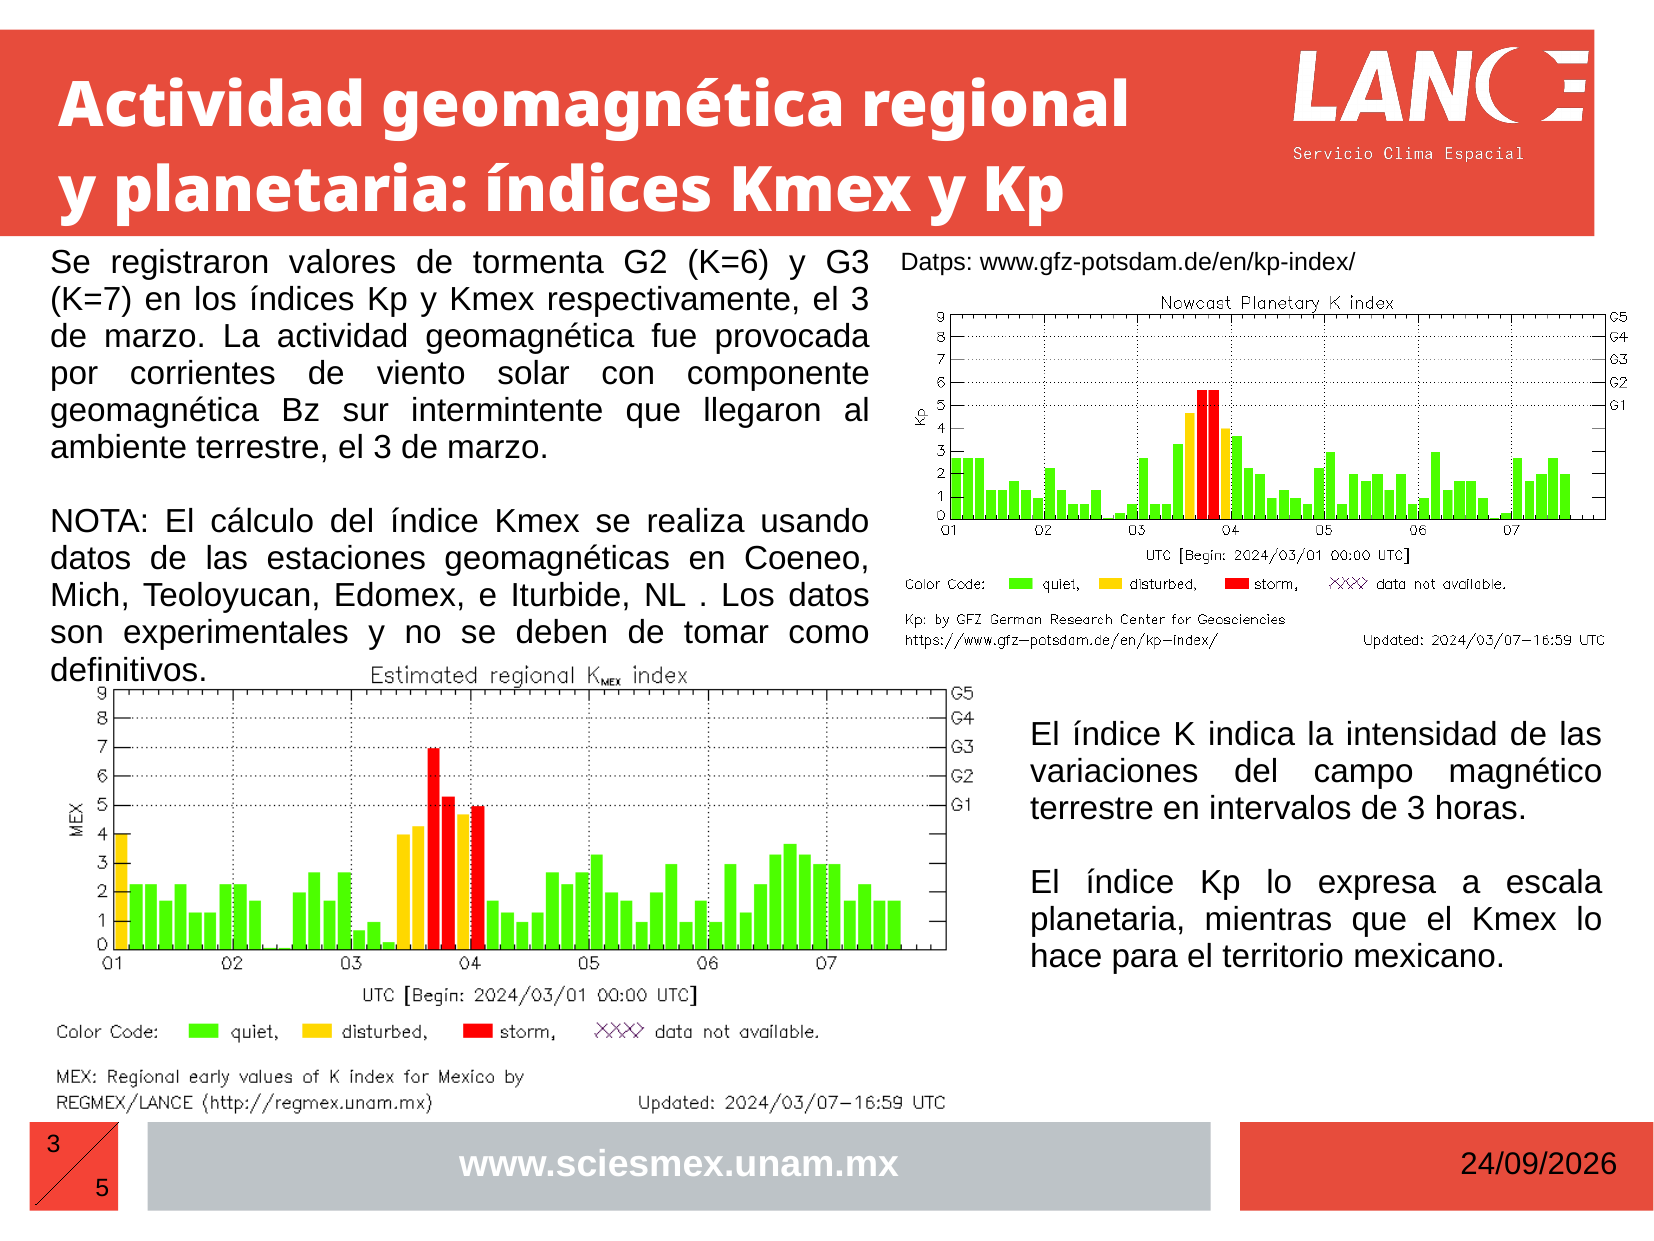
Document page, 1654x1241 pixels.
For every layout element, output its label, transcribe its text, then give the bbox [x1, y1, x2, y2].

text_box 07/03/2024 [1424, 1122, 1654, 1205]
text_box El índice K indica la intensidad de las variaciones del campo magnético terrestre en intervalos de 3 horas. El índice Kp lo expresa a escala planetaria, mientras que el Kmex lo hace para el territorio mexicano. [1015, 707, 1619, 1052]
text_box Datps: www.gfz-potsdam.de/en/kp-index/ [886, 240, 1654, 284]
text_box <número> [31, 1122, 176, 1170]
picture [1293, 47, 1589, 162]
text_box www.sciesmex.unam.mx [153, 1122, 1205, 1205]
title Actividad geomagnética regional y planetaria: índices Kmex y Kp [59, 59, 1312, 207]
picture [47, 277, 1642, 1116]
text_box Se registraron valores de tormenta G2 (K=6) y G3 (K=7) en los índices Kp y Kmex respectivamente, el 3 de marzo. La actividad geomagnética fue provocada por corrientes de viento solar con componente geomagnética Bz sur intermintente que llegaron al ambiente terrestre, el 3 de marzo. NOTA: El cálculo del índice Kmex se realiza usando datos de las estaciones geomagnéticas en Coeneo, Mich, Teoloyucan, Edomex, e Iturbide, NL . Los datos son experimentales y no se deben de tomar como definitivos. [35, 236, 886, 733]
text_box 5 [35, 1151, 125, 1209]
